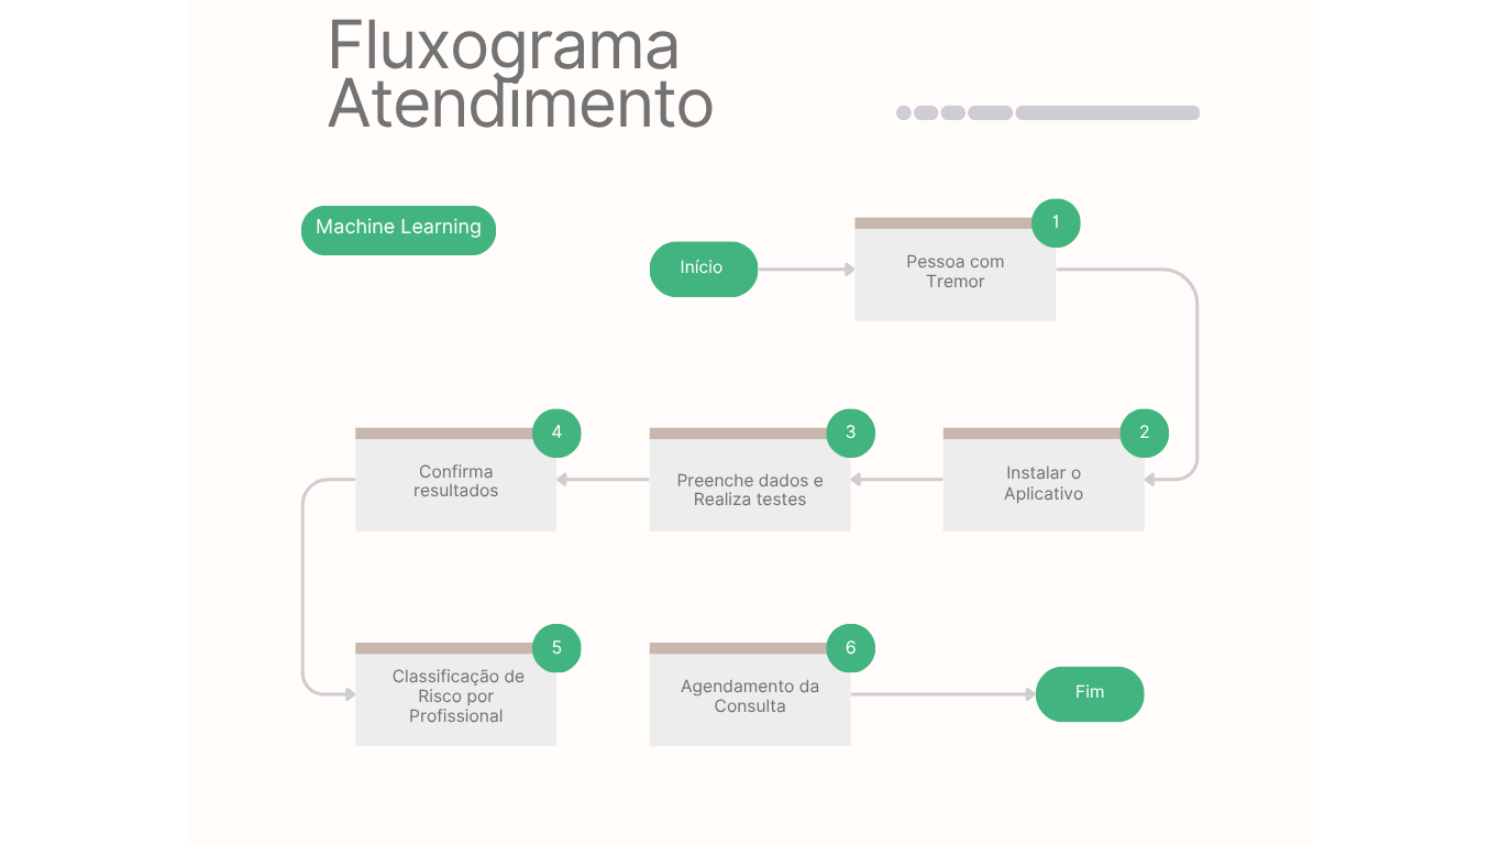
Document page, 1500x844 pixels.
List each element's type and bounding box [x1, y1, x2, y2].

picture [187, 0, 1313, 844]
